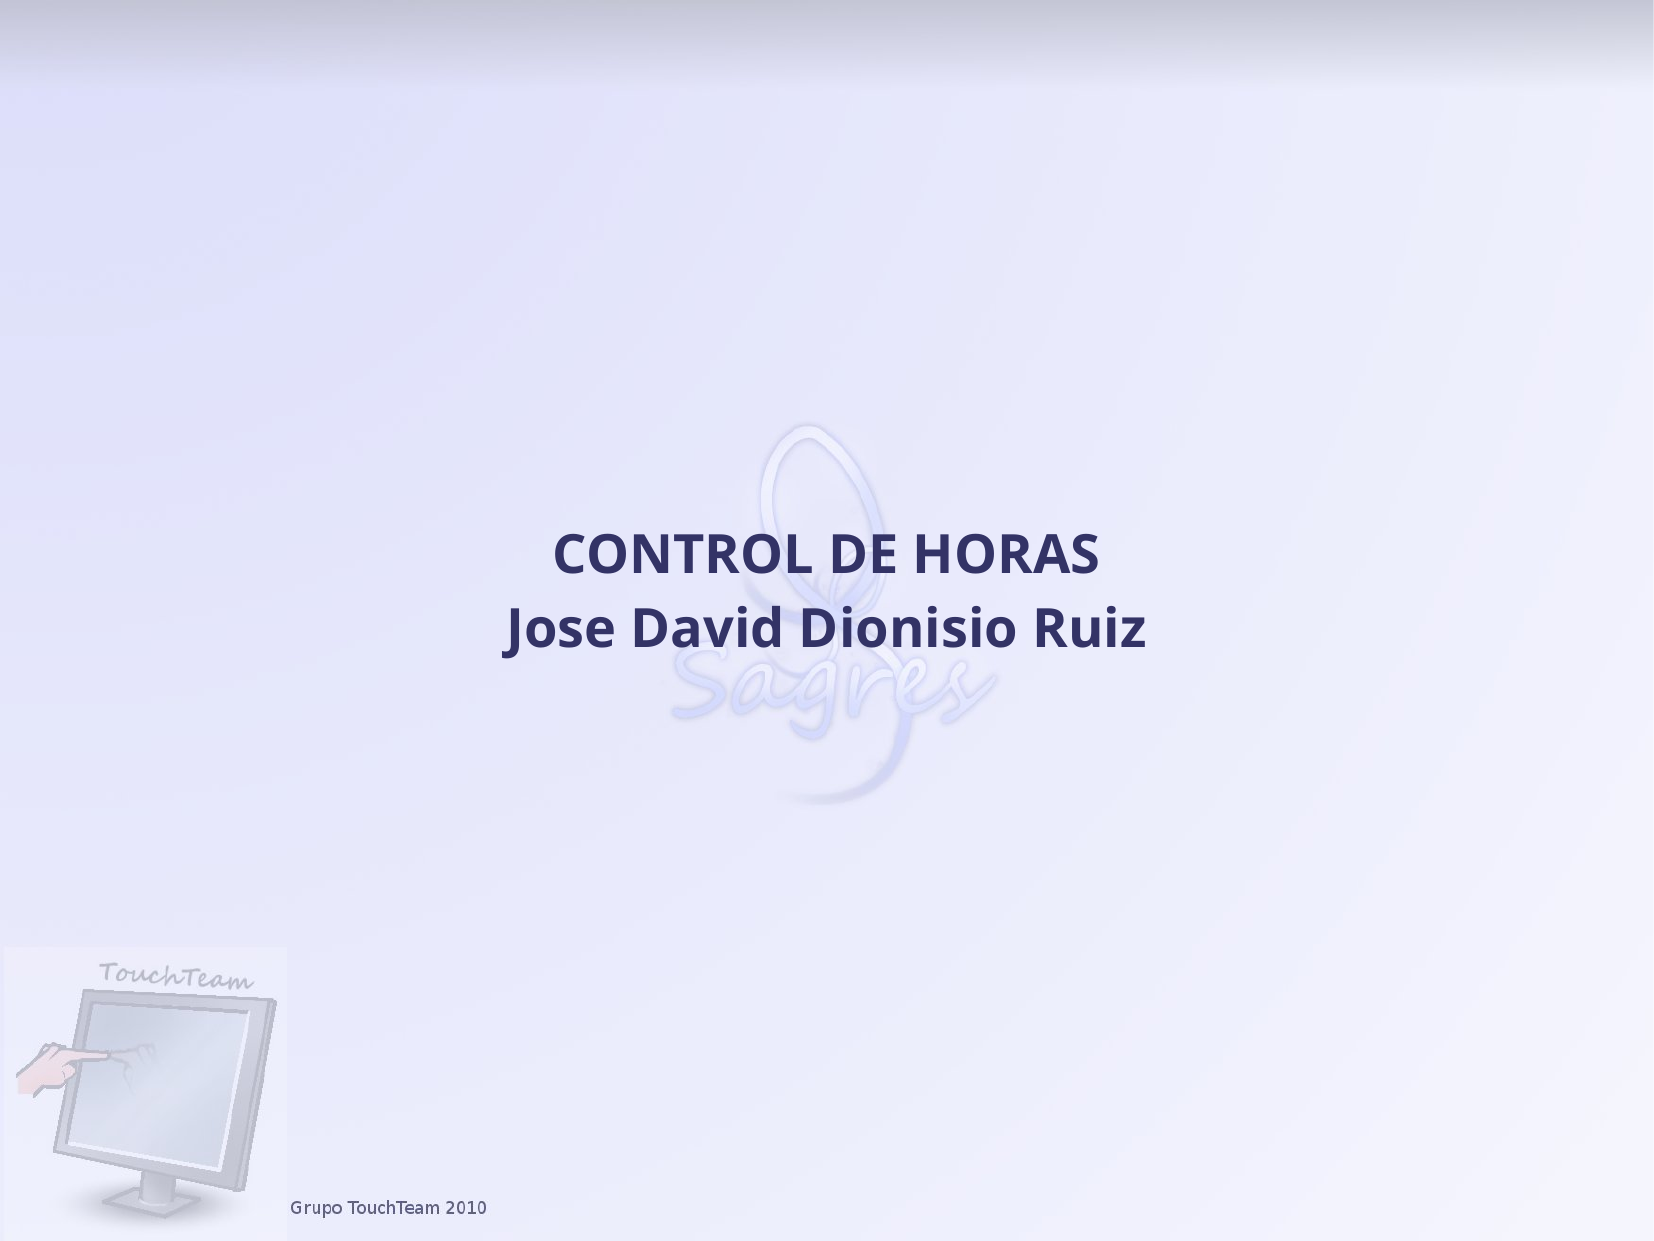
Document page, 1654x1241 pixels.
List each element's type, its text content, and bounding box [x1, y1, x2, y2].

picture [0, 0, 1654, 1241]
title CONTROL DE HORAS Jose David Dionisio Ruiz [82, 486, 1571, 694]
